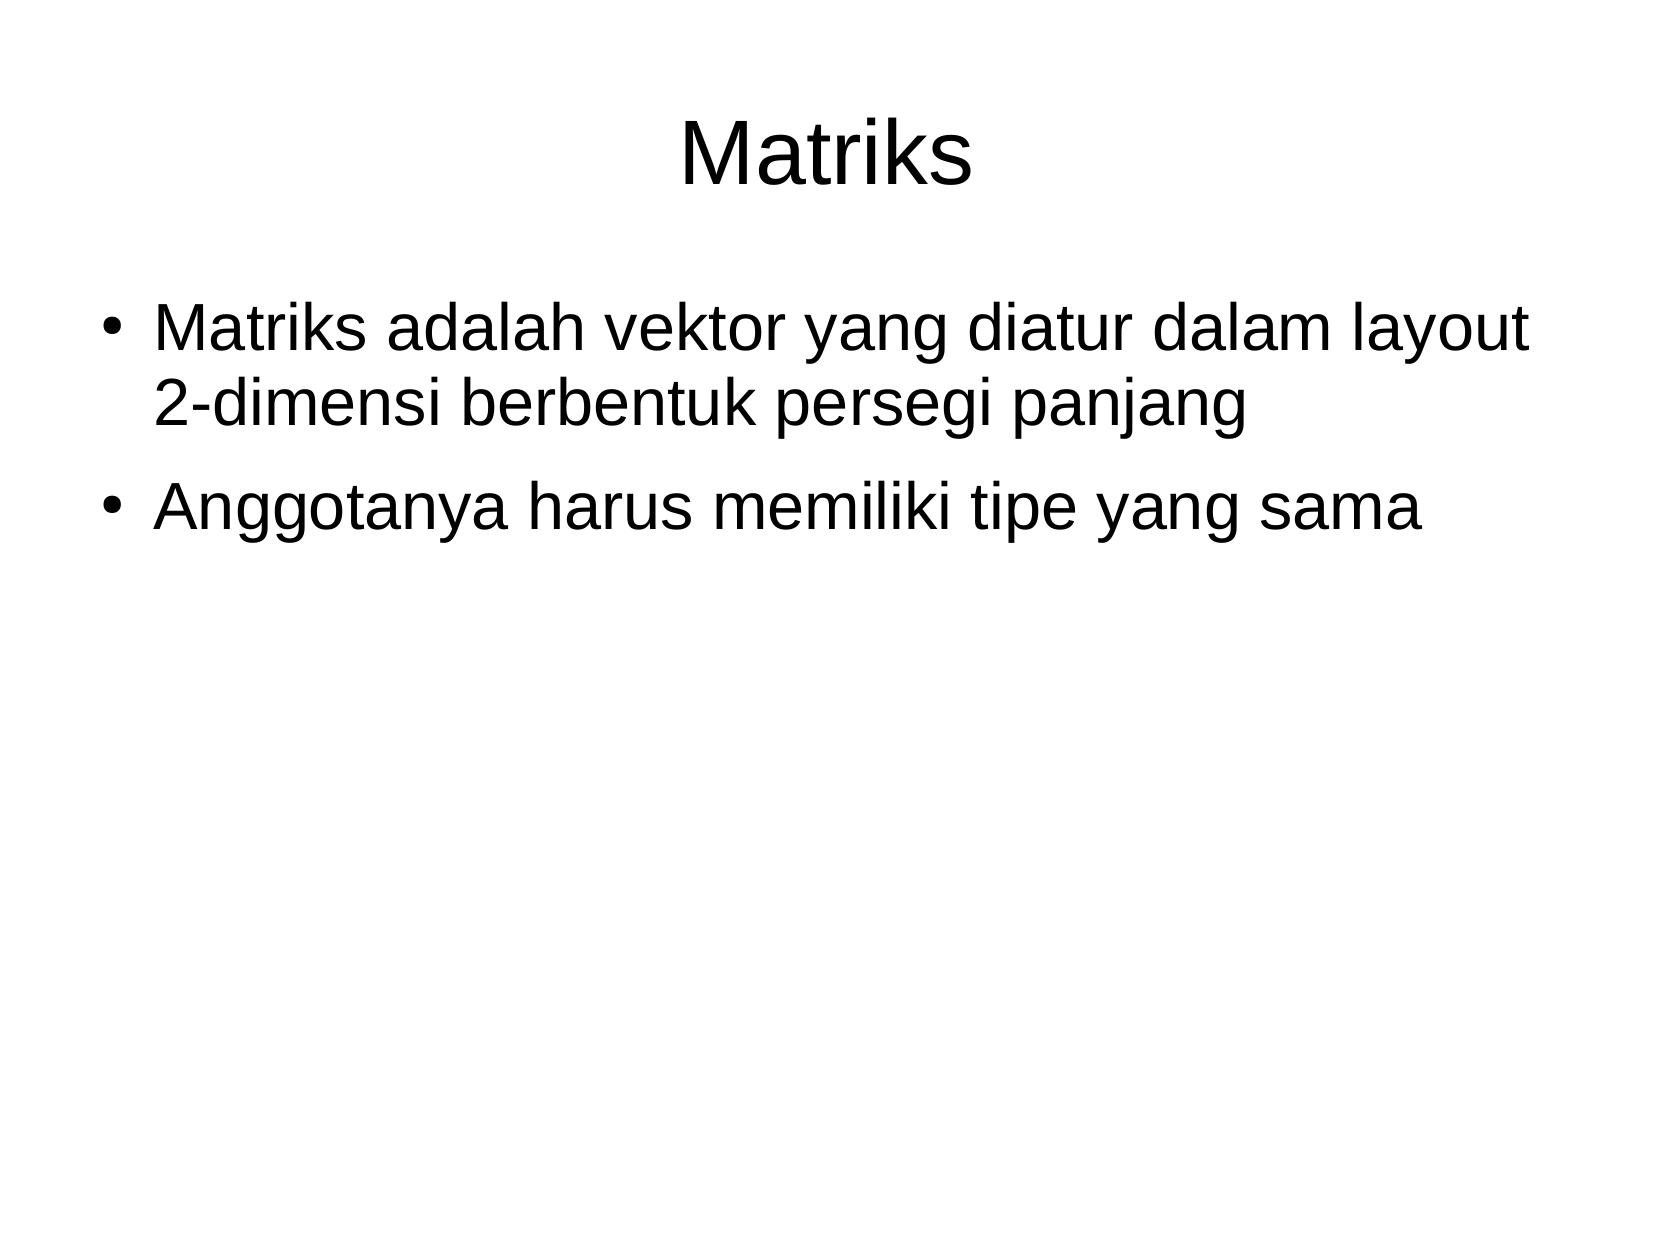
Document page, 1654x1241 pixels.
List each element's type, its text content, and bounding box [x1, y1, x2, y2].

list Matriks adalah vektor yang diatur dalam layout 2-dimensi berbentuk persegi panjang Anggotanya harus memiliki tipe yang sama [82, 290, 1571, 1010]
title Matriks [82, 49, 1571, 257]
